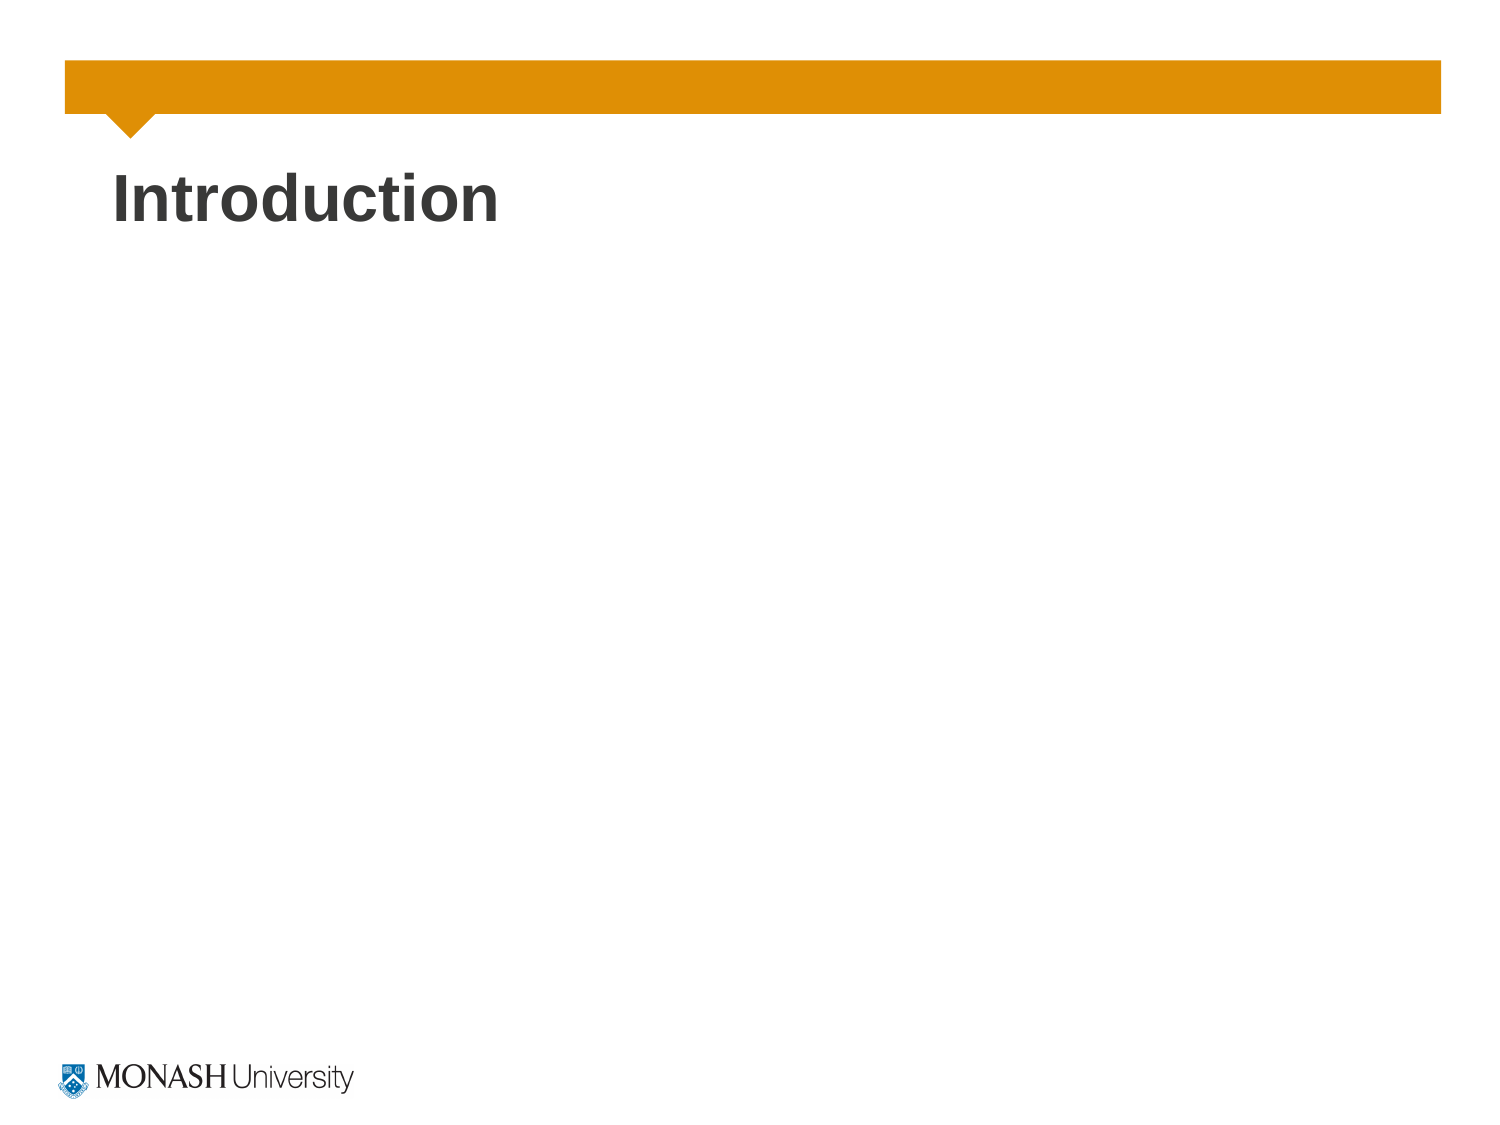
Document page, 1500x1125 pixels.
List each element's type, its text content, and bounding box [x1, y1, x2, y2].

title Introduction [112, 154, 1459, 256]
picture [58, 1064, 354, 1099]
